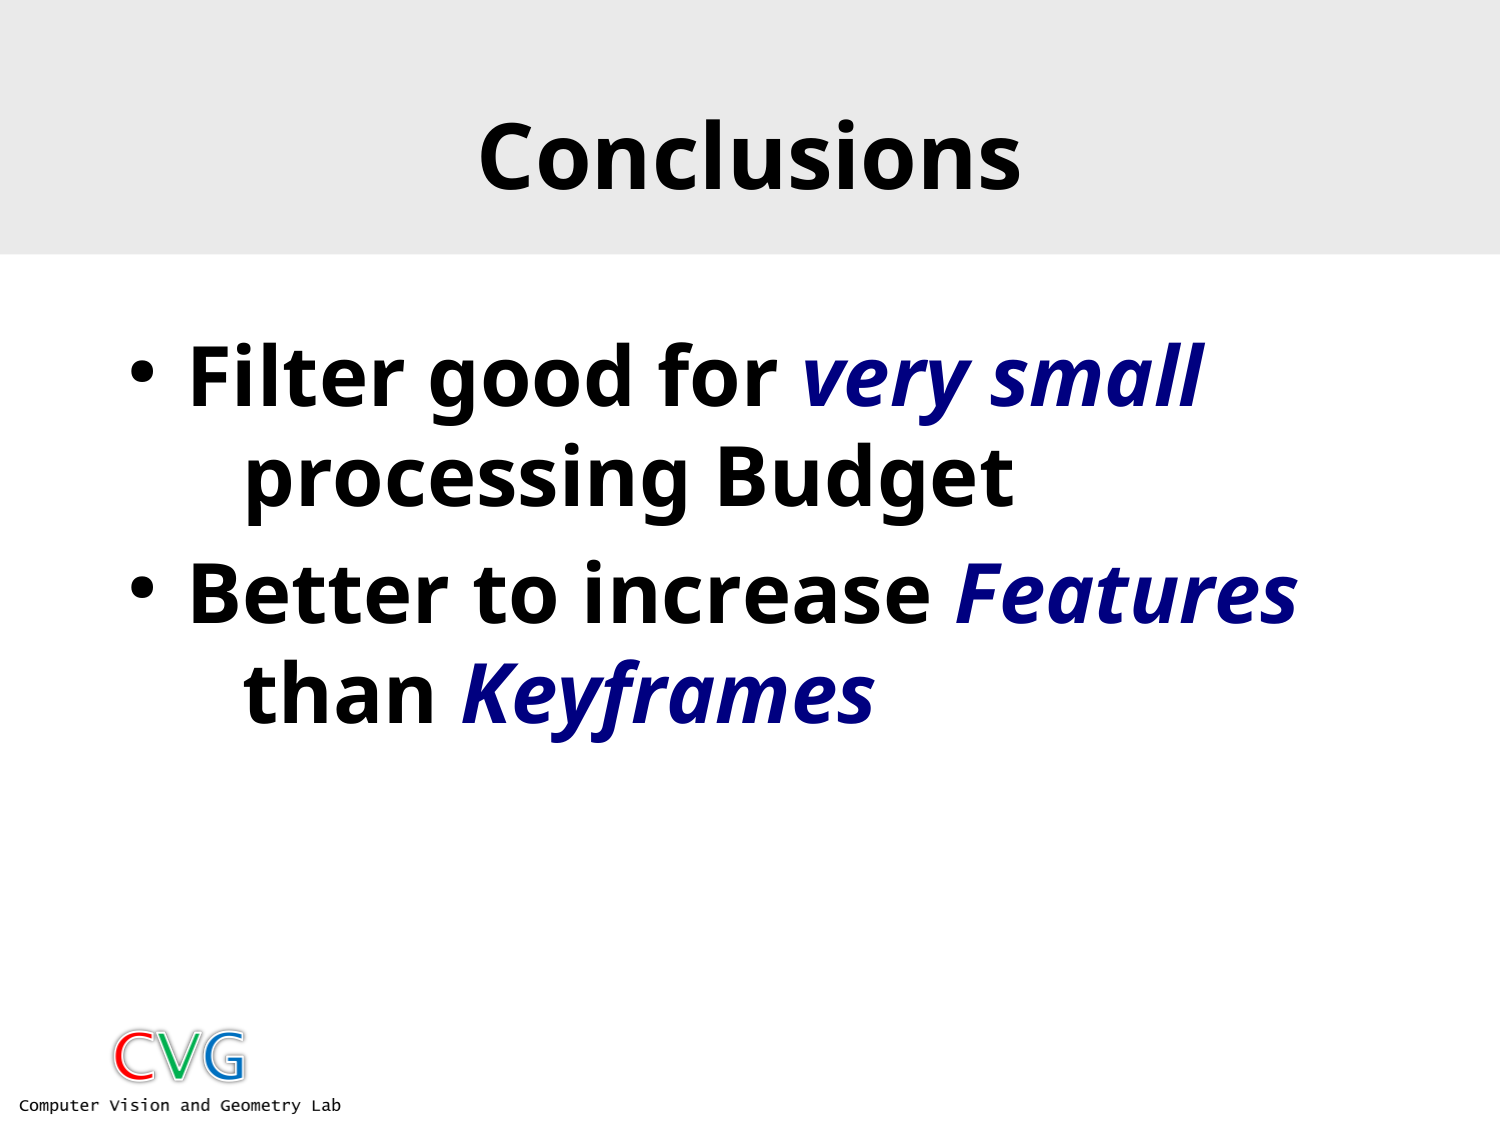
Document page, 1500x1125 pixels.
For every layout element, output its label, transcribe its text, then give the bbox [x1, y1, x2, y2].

list Filter good for very small processing Budget Better to increase Features than Keyframes [112, 315, 1388, 1059]
picture [1, 996, 359, 1124]
title Conclusions [114, 35, 1386, 271]
